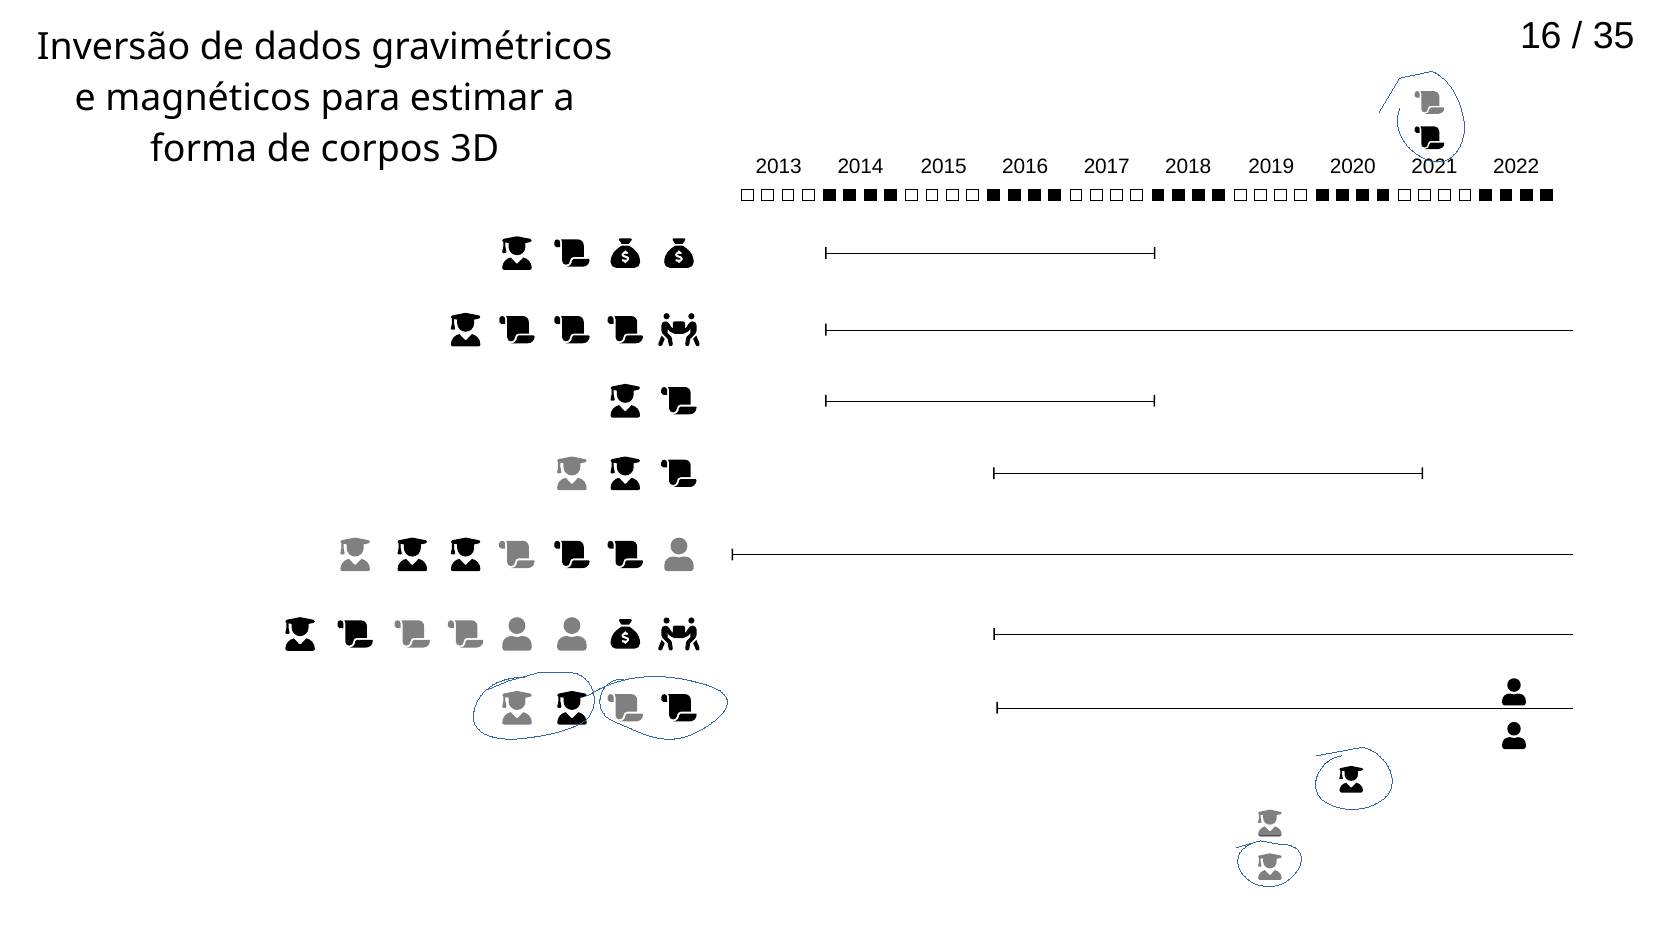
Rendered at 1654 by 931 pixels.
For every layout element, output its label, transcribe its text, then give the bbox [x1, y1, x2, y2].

text_box [1418, 189, 1431, 201]
text_box [552, 611, 591, 654]
picture [502, 236, 532, 270]
text_box [497, 611, 536, 654]
text_box [1540, 189, 1553, 201]
text_box [1377, 189, 1389, 201]
text_box [987, 189, 1000, 201]
text_box [1008, 189, 1021, 201]
picture [554, 313, 590, 346]
text_box <number> / 35 [1375, 0, 1654, 71]
text_box [1130, 189, 1143, 201]
text_box [761, 189, 774, 201]
text_box [1294, 189, 1307, 201]
text_box [1152, 189, 1164, 201]
text_box [1172, 189, 1185, 201]
text_box 2014 [822, 147, 899, 186]
text_box [1336, 189, 1349, 201]
text_box [1500, 189, 1512, 201]
text_box [1110, 189, 1123, 201]
text_box [1192, 189, 1205, 201]
text_box [1257, 806, 1284, 836]
text_box [1257, 851, 1284, 880]
text_box [864, 189, 877, 201]
text_box [823, 189, 836, 201]
picture [1502, 721, 1526, 750]
picture [610, 456, 641, 491]
text_box 2016 [987, 147, 1064, 186]
text_box 2017 [1068, 147, 1145, 186]
text_box [1234, 189, 1247, 201]
picture [661, 692, 697, 724]
picture [499, 313, 535, 346]
text_box [802, 189, 815, 201]
text_box [446, 611, 485, 654]
text_box [1356, 189, 1369, 201]
text_box [905, 189, 918, 201]
text_box 2013 [740, 147, 817, 186]
text_box [1316, 189, 1329, 201]
text_box Inversão de dados gravimétricos e magnéticos para estimar a forma de corpos 3D [11, 33, 638, 159]
text_box [1438, 189, 1451, 201]
text_box [1413, 83, 1446, 119]
text_box 2019 [1233, 147, 1310, 186]
picture [450, 537, 481, 572]
picture [610, 619, 641, 649]
text_box 2015 [905, 147, 982, 186]
picture [337, 618, 373, 650]
picture [661, 385, 697, 417]
text_box [1212, 189, 1225, 201]
text_box [926, 189, 938, 201]
picture [1414, 124, 1445, 151]
text_box [782, 189, 794, 201]
text_box [1090, 189, 1103, 201]
picture [1502, 678, 1526, 706]
text_box [966, 189, 979, 201]
text_box 2020 [1315, 147, 1391, 186]
text_box [550, 450, 589, 493]
text_box [1398, 189, 1411, 201]
picture [554, 237, 590, 269]
text_box [1274, 189, 1287, 201]
picture [450, 312, 481, 347]
text_box 2018 [1150, 147, 1227, 186]
text_box [1254, 189, 1267, 201]
picture [397, 537, 428, 572]
text_box [1028, 189, 1041, 201]
text_box 2022 [1478, 147, 1555, 186]
text_box [499, 532, 538, 575]
text_box [843, 189, 856, 201]
text_box [1070, 189, 1082, 201]
picture [557, 690, 587, 725]
text_box [606, 685, 644, 728]
picture [607, 538, 644, 571]
picture [664, 238, 694, 268]
text_box 2021 [1396, 147, 1473, 186]
picture [285, 617, 315, 651]
picture [610, 238, 641, 268]
picture [658, 313, 700, 347]
text_box [1459, 189, 1471, 201]
text_box [659, 534, 698, 577]
picture [554, 538, 590, 571]
text_box [741, 189, 754, 201]
text_box [946, 189, 959, 201]
text_box [1520, 189, 1533, 201]
picture [610, 383, 641, 418]
picture [658, 617, 700, 651]
text_box [393, 611, 432, 654]
text_box [884, 189, 897, 201]
picture [1339, 765, 1364, 793]
text_box [333, 532, 372, 575]
picture [661, 457, 697, 489]
text_box [1479, 189, 1492, 201]
text_box [1048, 189, 1061, 201]
picture [607, 313, 644, 346]
text_box [497, 685, 536, 728]
